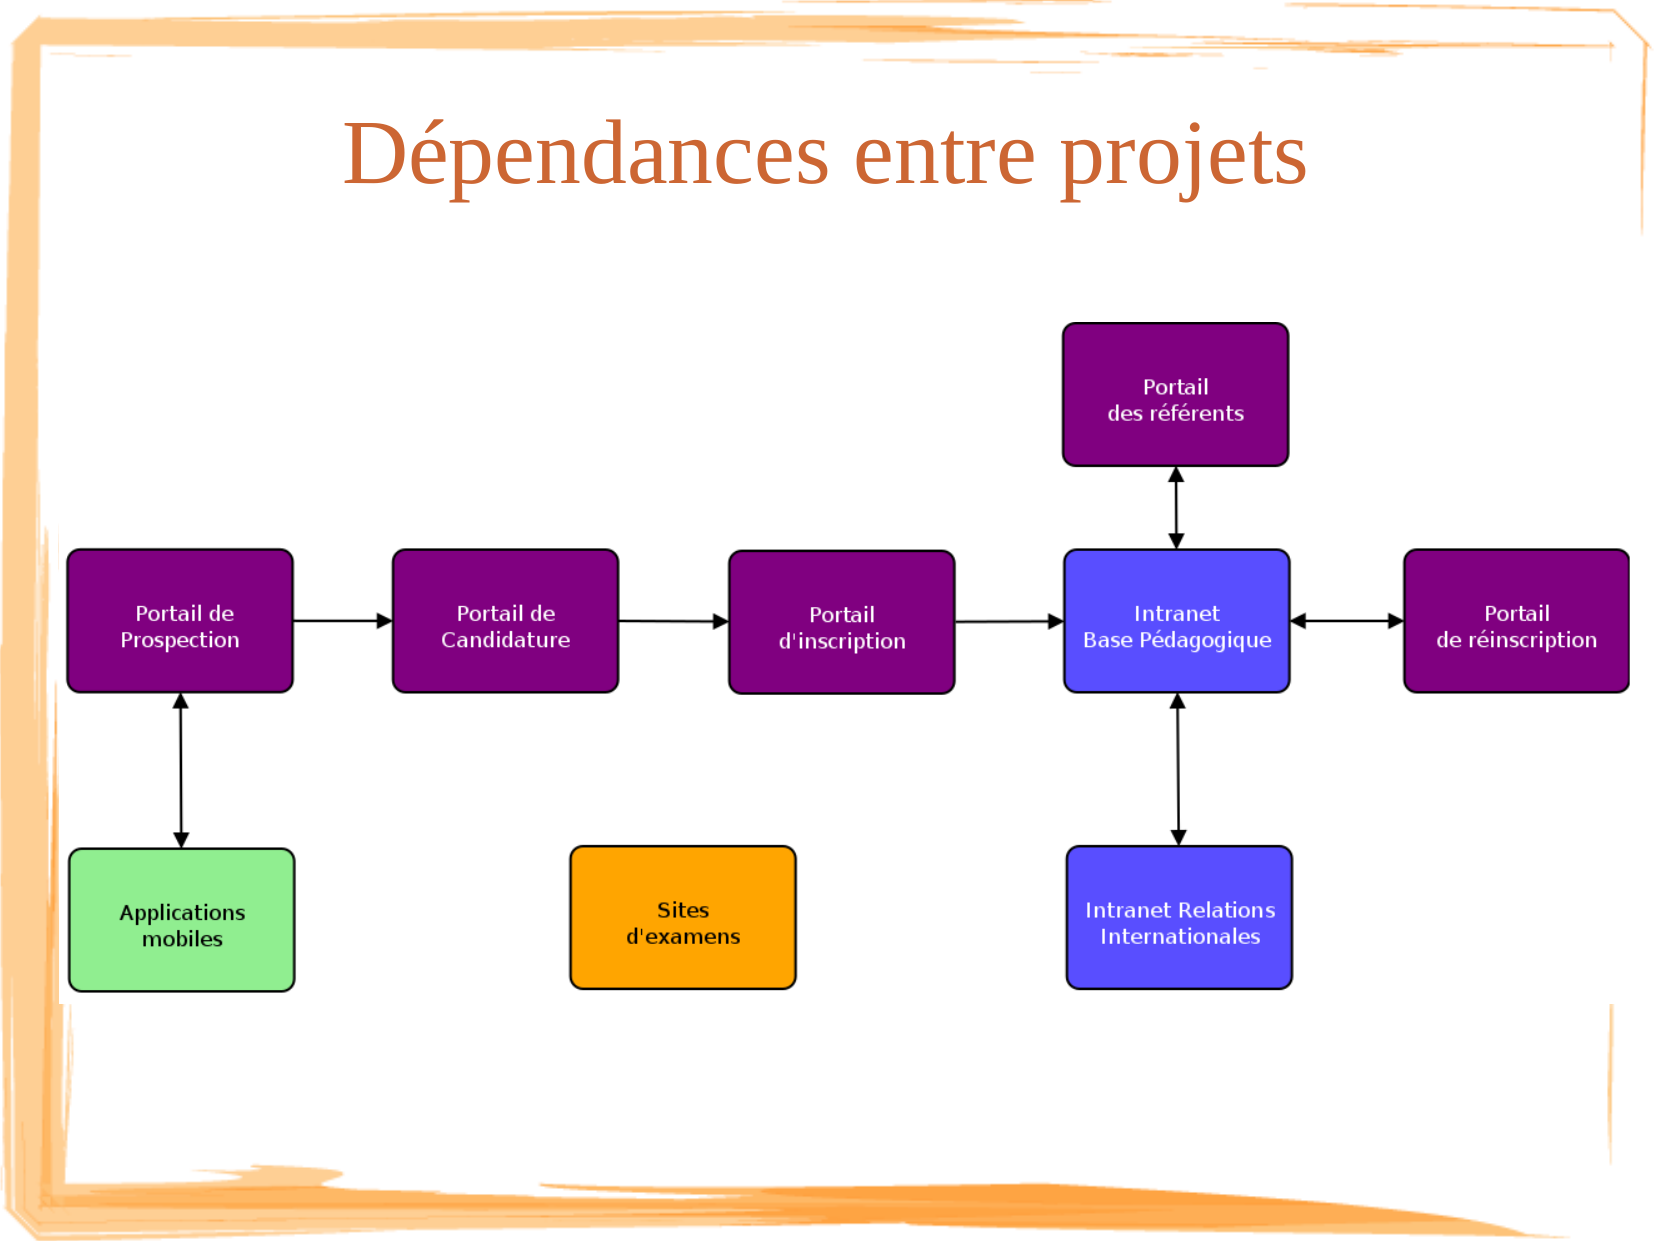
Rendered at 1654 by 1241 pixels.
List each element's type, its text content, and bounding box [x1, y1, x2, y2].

picture [0, 0, 1654, 1241]
title Dépendances entre projets [82, 49, 1571, 257]
